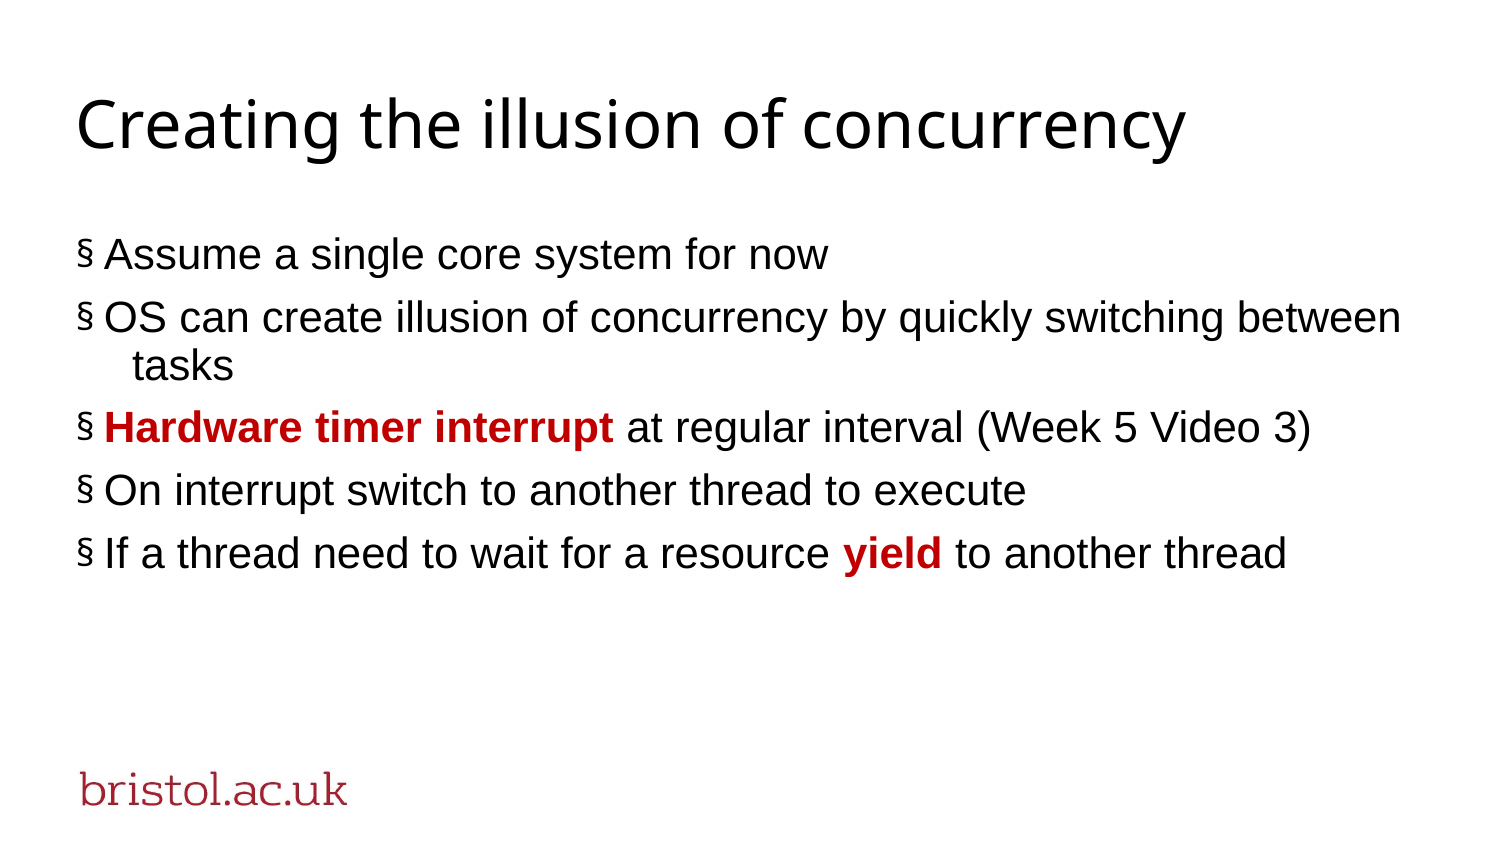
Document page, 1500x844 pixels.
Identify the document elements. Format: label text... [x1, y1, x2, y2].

title Creating the illusion of concurrency [60, 44, 1440, 209]
list Assume a single core system for now OS can create illusion of concurrency by quickly switching between tasks Hardware timer interrupt at regular interval (Week 5 Video 3) On interrupt switch to another thread to execute If a thread need to wait for a resource yield to another thread [60, 224, 1440, 699]
